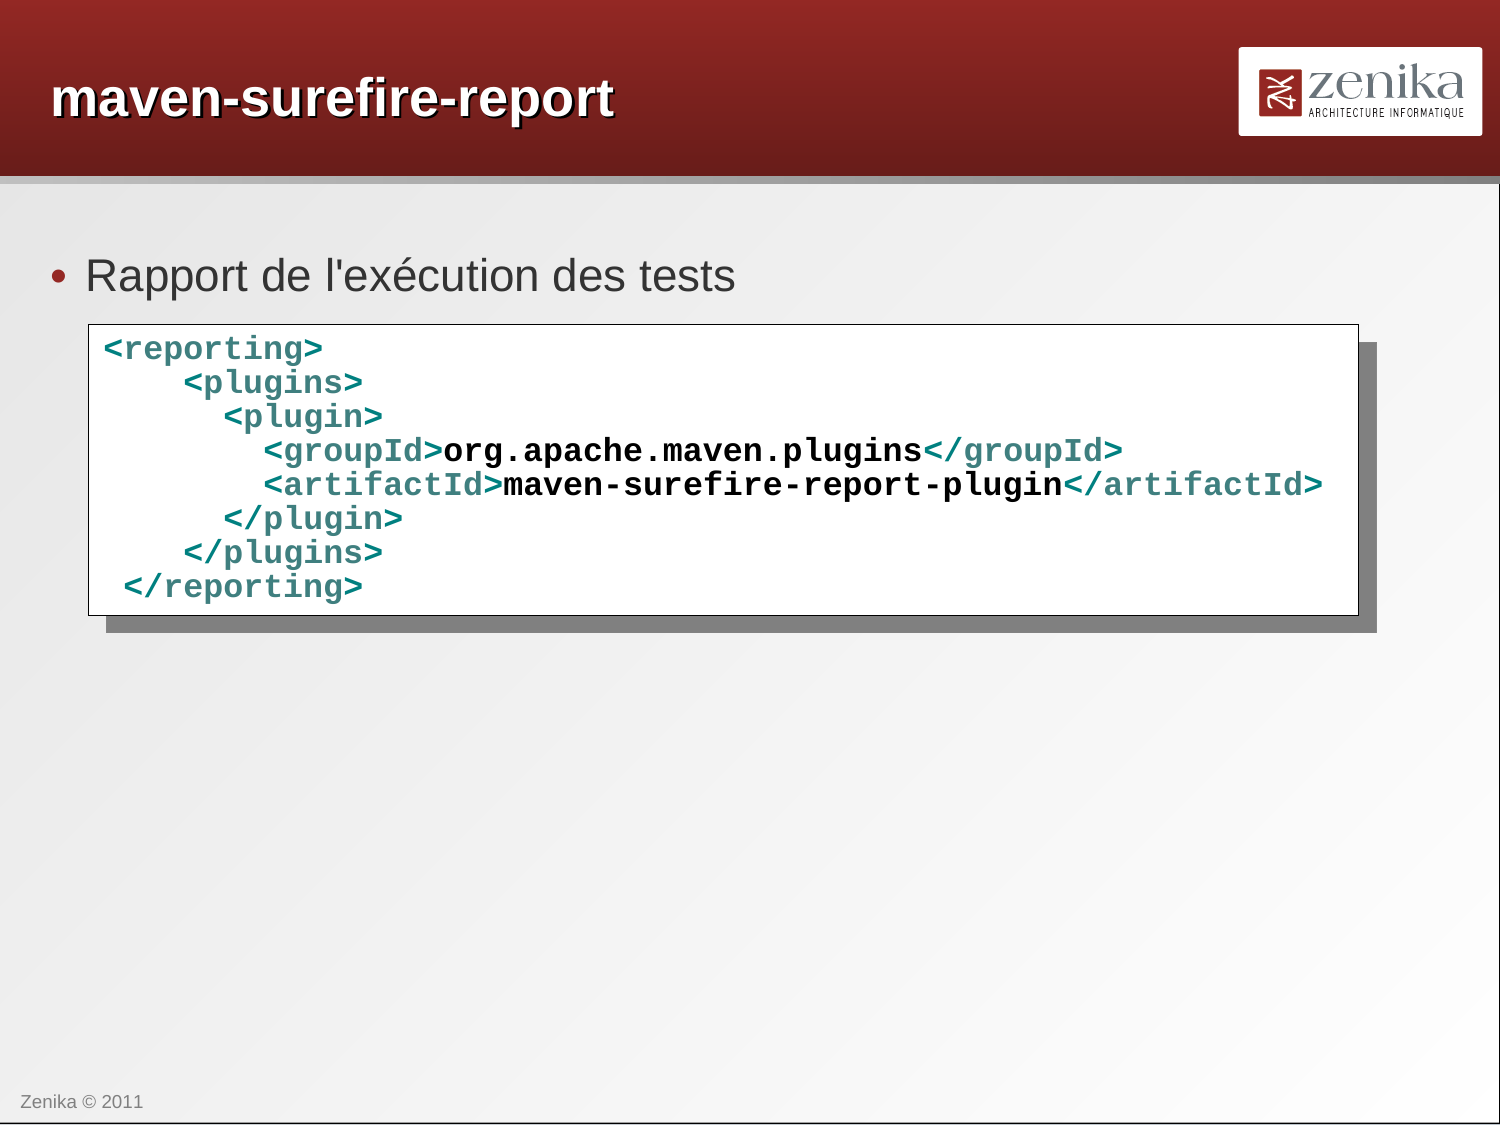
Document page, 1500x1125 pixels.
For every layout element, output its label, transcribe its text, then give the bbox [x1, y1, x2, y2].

picture [1257, 58, 1464, 125]
list Rapport de l'exécution des tests [50, 249, 1435, 1079]
title maven-surefire-report [50, 15, 1206, 180]
